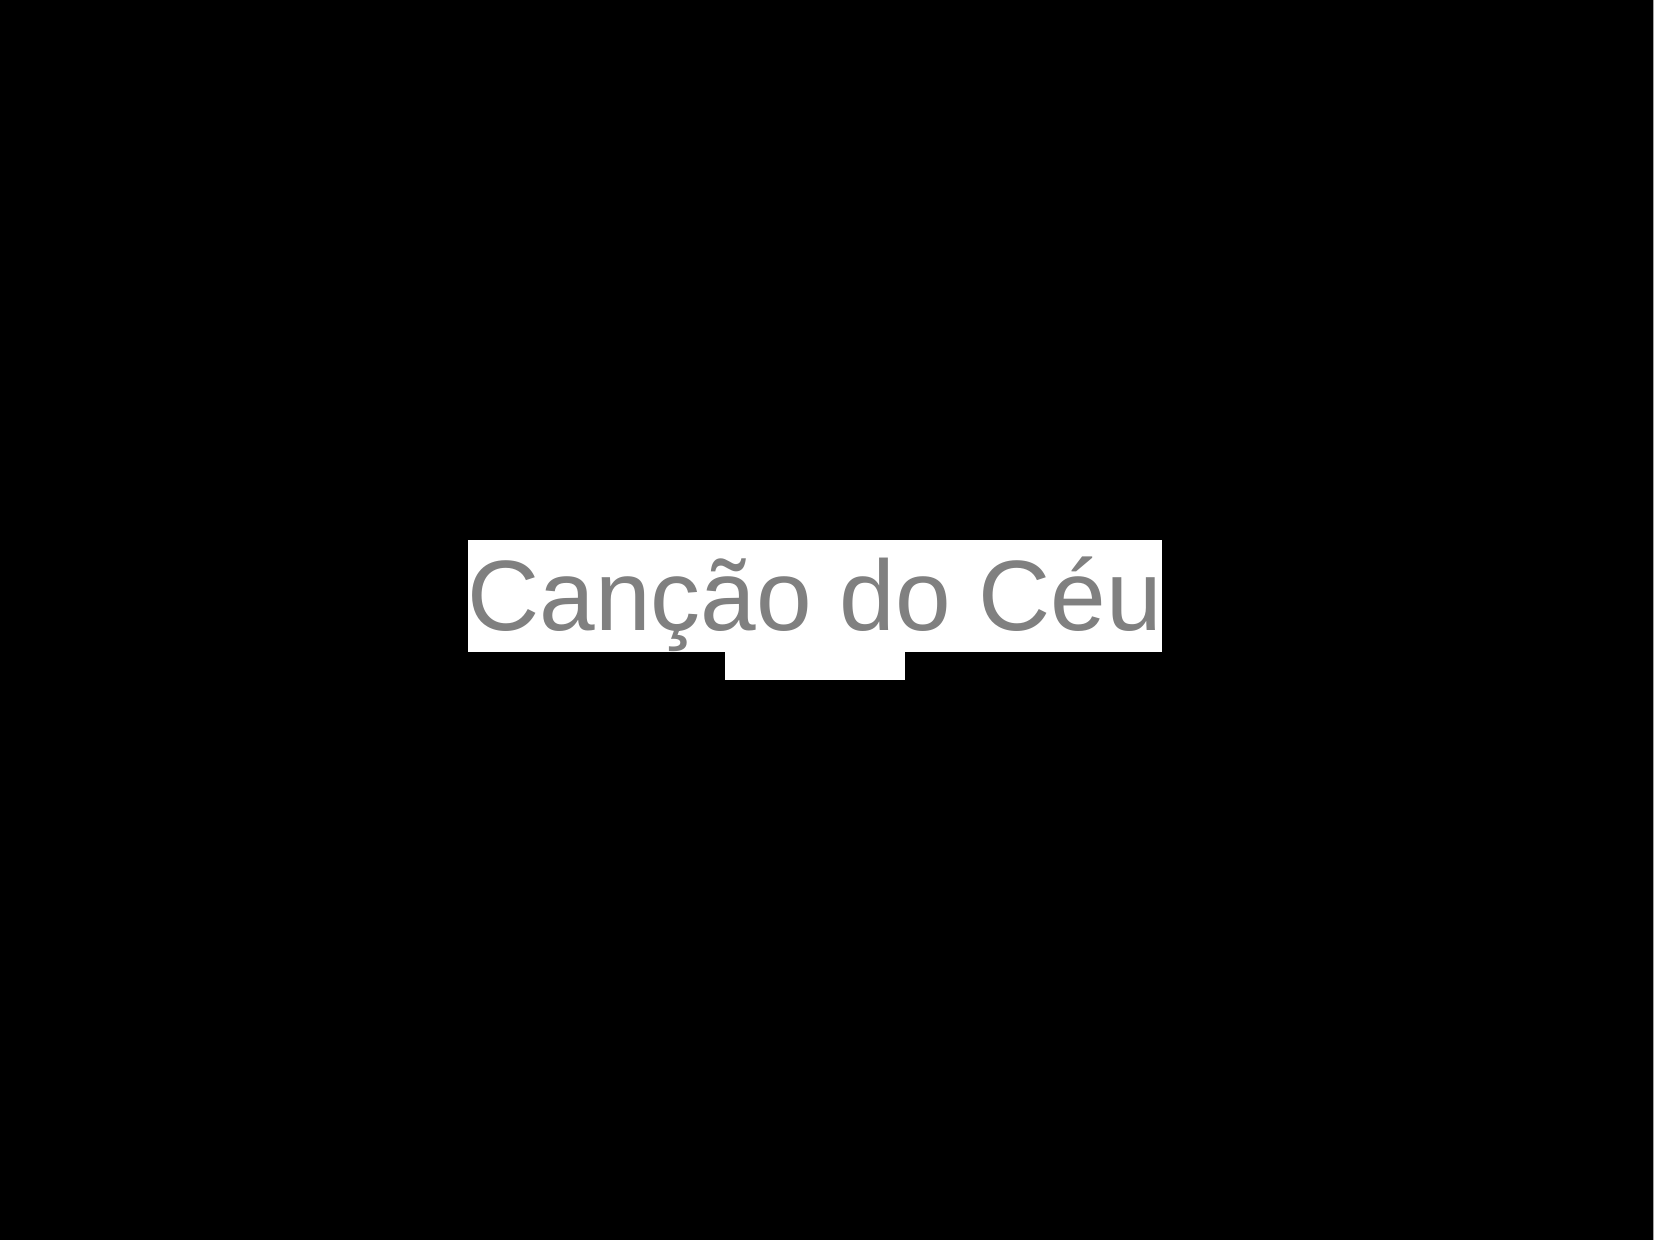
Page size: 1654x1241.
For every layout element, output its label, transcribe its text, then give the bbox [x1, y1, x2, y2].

subtitle Canção do Céu Anderson Freire [70, 129, 1560, 1090]
